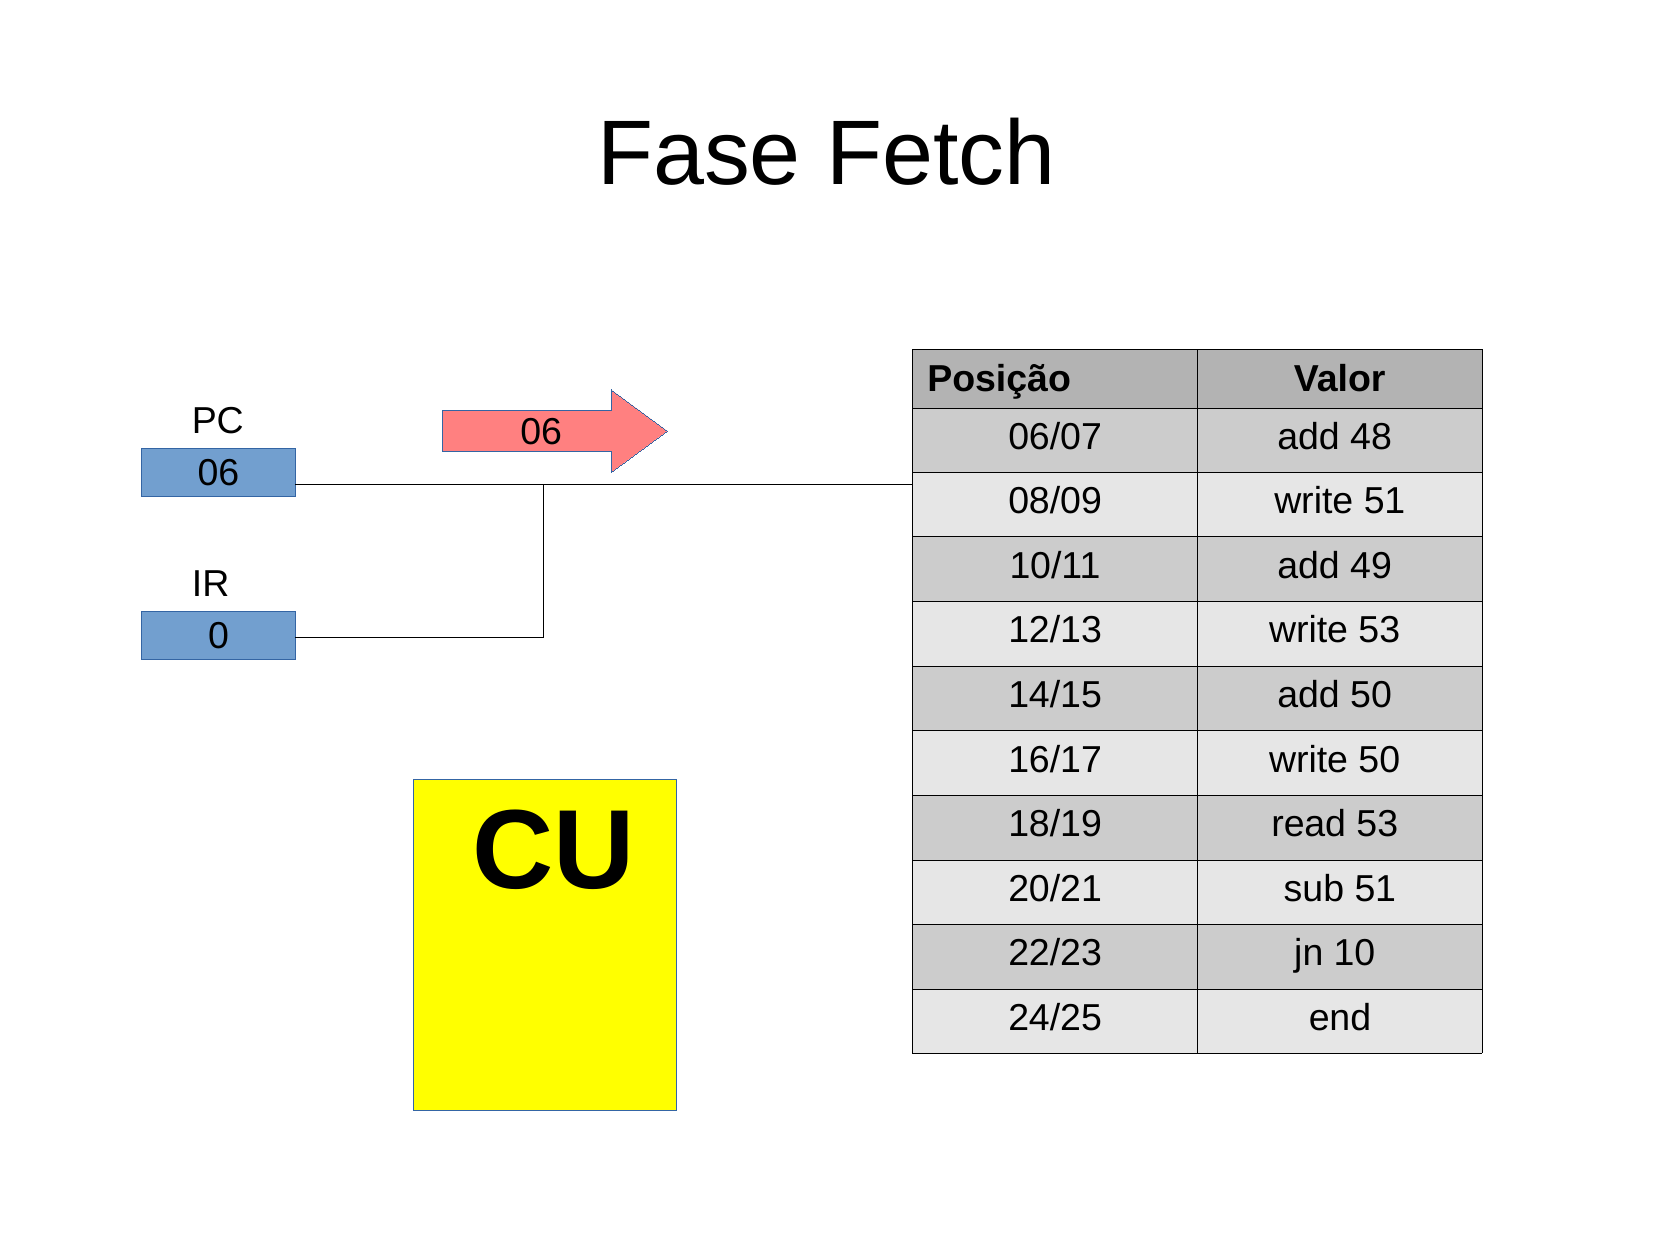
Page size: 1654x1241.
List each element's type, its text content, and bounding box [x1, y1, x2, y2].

table_header Valor [1198, 350, 1482, 408]
text_box 0 [141, 611, 296, 660]
table_cell jn 10 [1198, 925, 1482, 989]
table_cell 20/21 [913, 861, 1197, 924]
text_box 06 [141, 448, 296, 497]
table_cell add 49 [1198, 537, 1482, 601]
table_cell 08/09 [913, 473, 1197, 536]
table_cell 06/07 [913, 409, 1197, 472]
table_cell 16/17 [913, 731, 1197, 795]
text_box IR [177, 555, 245, 612]
table_cell write 50 [1198, 731, 1482, 795]
table_cell write 51 [1198, 473, 1482, 536]
title Fase Fetch [82, 49, 1571, 257]
table_cell 14/15 [913, 667, 1197, 730]
text_box [413, 779, 677, 1111]
text_box 06 [442, 389, 668, 473]
text_box PC [177, 392, 259, 449]
table_cell add 48 [1198, 409, 1482, 472]
table_cell read 53 [1198, 796, 1482, 860]
table_cell write 53 [1198, 602, 1482, 666]
table_header Posição [913, 350, 1197, 408]
table_cell add 50 [1198, 667, 1482, 730]
table_cell 24/25 [913, 990, 1197, 1053]
table_cell 22/23 [913, 925, 1197, 989]
table_cell 10/11 [913, 537, 1197, 601]
table_cell 18/19 [913, 796, 1197, 860]
table_cell sub 51 [1198, 861, 1482, 924]
text_box CU [457, 779, 650, 920]
table_cell end [1198, 990, 1482, 1053]
table_cell 12/13 [913, 602, 1197, 666]
